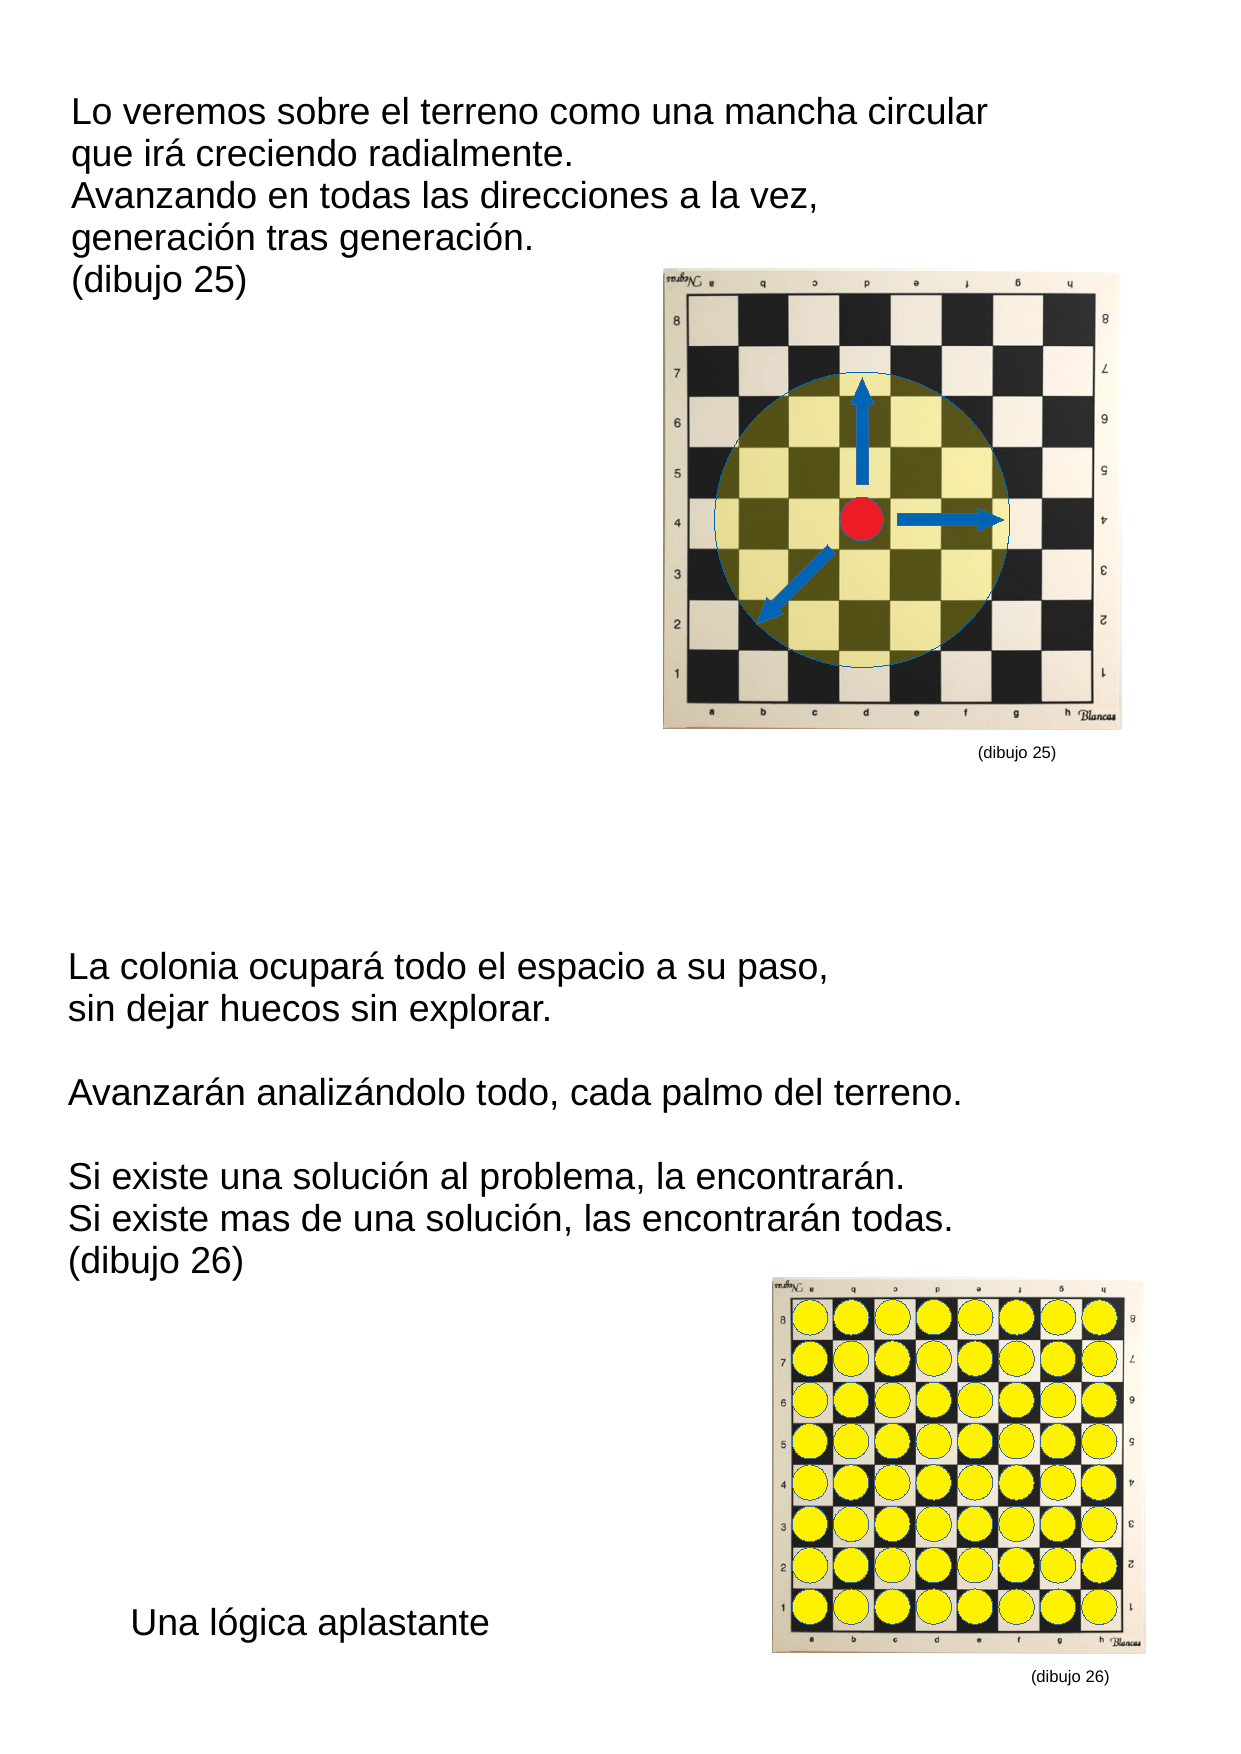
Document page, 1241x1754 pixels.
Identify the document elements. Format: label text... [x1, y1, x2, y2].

text_box [916, 1299, 952, 1335]
text_box [1040, 1299, 1076, 1336]
text_box [1081, 1506, 1118, 1542]
text_box [998, 1340, 1035, 1377]
text_box [792, 1547, 828, 1584]
text_box [874, 1340, 911, 1377]
text_box [714, 372, 1010, 602]
text_box [957, 1299, 994, 1336]
text_box [957, 1464, 993, 1501]
text_box [1081, 1340, 1118, 1377]
text_box [915, 1505, 952, 1542]
text_box (dibujo 26) [1016, 1659, 1125, 1694]
text_box [833, 1340, 869, 1377]
text_box [916, 1547, 952, 1583]
text_box [833, 1382, 869, 1418]
text_box [1081, 1299, 1118, 1336]
text_box [874, 1299, 911, 1336]
text_box [874, 1464, 911, 1501]
text_box [998, 1464, 1035, 1501]
text_box [998, 1506, 1035, 1542]
text_box [998, 1423, 1035, 1459]
text_box [1081, 1464, 1117, 1501]
text_box [792, 1299, 828, 1336]
text_box [957, 1382, 993, 1418]
text_box [916, 1382, 952, 1418]
text_box [833, 1506, 869, 1542]
text_box [874, 1382, 911, 1418]
text_box [833, 1547, 869, 1583]
picture [661, 343, 1123, 602]
text_box [874, 1423, 911, 1459]
text_box [1081, 1382, 1118, 1418]
text_box [916, 1588, 952, 1625]
text_box [916, 1340, 952, 1377]
text_box [915, 1464, 952, 1501]
text_box [1040, 1506, 1076, 1542]
text_box [833, 1588, 869, 1625]
text_box [1081, 1423, 1118, 1460]
text_box [1040, 1423, 1076, 1459]
text_box [998, 1588, 1035, 1625]
text_box [1040, 1588, 1076, 1625]
text_box [915, 1423, 952, 1459]
text_box [792, 1423, 828, 1459]
text_box La colonia ocupará todo el espacio a su paso, sin dejar huecos sin explorar. Avanzarán analizándolo todo, cada palmo del terreno. Si existe una solución al problema, la encontrarán. Si existe mas de una solución, las encontrarán todas. (dibujo 26) [53, 602, 1241, 1331]
text_box [957, 1423, 993, 1459]
text_box [957, 1547, 993, 1583]
text_box [874, 1588, 911, 1625]
text_box [792, 1382, 828, 1418]
text_box [792, 1464, 828, 1501]
text_box [1040, 1382, 1076, 1418]
picture [770, 1276, 1147, 1654]
text_box [1081, 1547, 1118, 1584]
text_box [957, 1506, 993, 1542]
text_box [833, 1299, 870, 1336]
text_box [792, 1588, 828, 1625]
text_box [874, 1506, 911, 1542]
text_box [792, 1506, 828, 1542]
text_box [1040, 1340, 1076, 1377]
text_box [1040, 1547, 1076, 1584]
text_box [957, 1588, 993, 1625]
text_box [874, 1547, 911, 1583]
text_box [957, 1340, 993, 1377]
text_box Lo veremos sobre el terreno como una mancha circular que irá creciendo radialmente. Avanzando en todas las direcciones a la vez, generación tras generación. (dibujo 25) [56, 83, 1182, 343]
text_box [998, 1547, 1035, 1583]
text_box [833, 1464, 869, 1501]
text_box [792, 1340, 828, 1377]
text_box [1040, 1464, 1076, 1501]
text_box [833, 1423, 869, 1459]
text_box [998, 1382, 1035, 1418]
text_box Una lógica aplastante [115, 1594, 626, 1678]
text_box [1081, 1588, 1118, 1625]
text_box [998, 1299, 1035, 1336]
